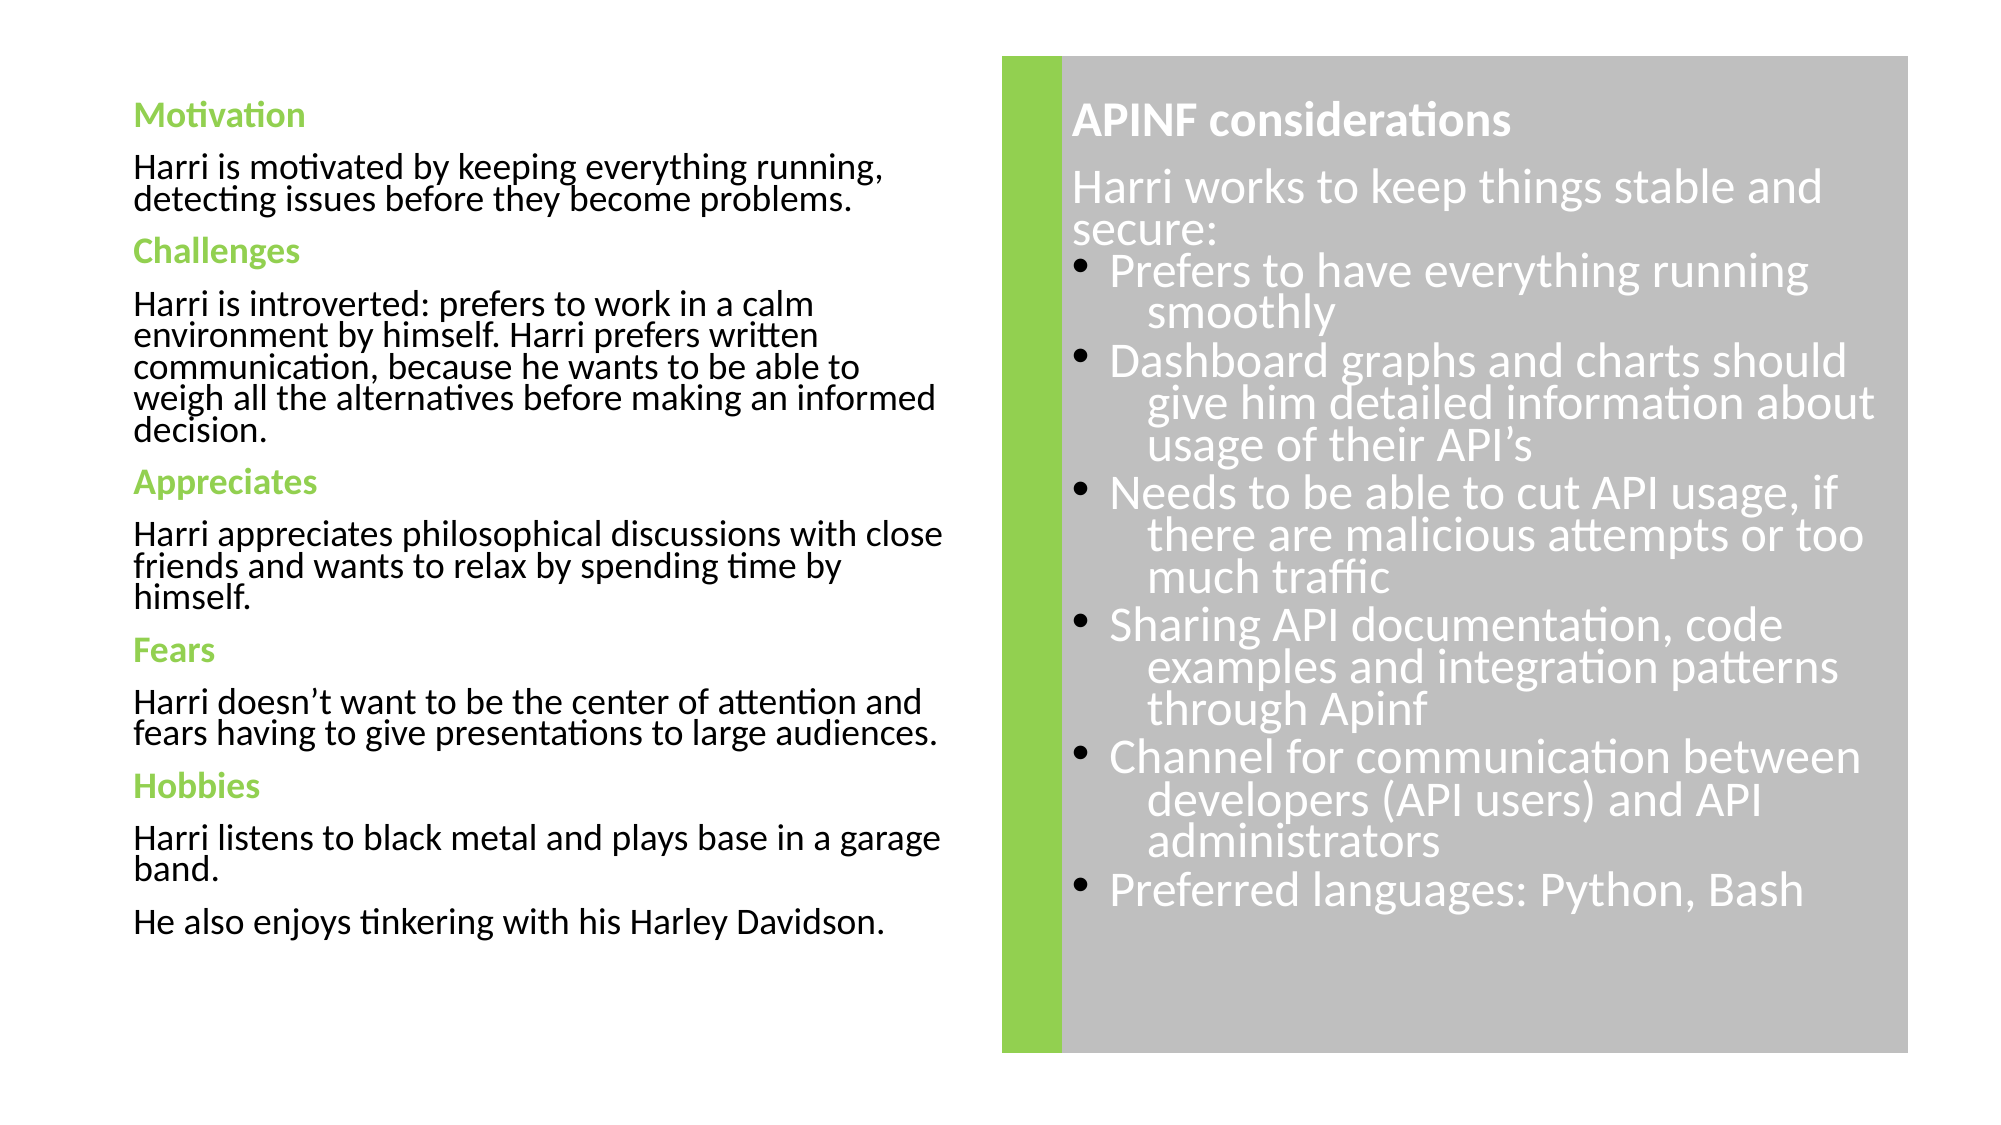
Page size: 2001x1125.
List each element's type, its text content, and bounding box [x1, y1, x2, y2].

text_box [1003, 57, 1907, 1052]
list APINF considerations Harri works to keep things stable and secure: Prefers to have everything running smoothly Dashboard graphs and charts should give him detailed information about usage of their API’s Needs to be able to cut API usage, if there are malicious attempts or too much traffic Sharing API documentation, code examples and integration patterns through Apinf Channel for communication between developers (API users) and API administrators Preferred languages: Python, Bash [1056, 95, 1907, 1053]
list Motivation Harri is motivated by keeping everything running, detecting issues before they become problems. Challenges Harri is introverted: prefers to work in a calm environment by himself. Harri prefers written communication, because he wants to be able to weigh all the alternatives before making an informed decision. Appreciates Harri appreciates philosophical discussions with close friends and wants to relax by spending time by himself. Fears Harri doesn’t want to be the center of attention and fears having to give presentations to large audiences. Hobbies Harri listens to black metal and plays base in a garage band. He also enjoys tinkering with his Harley Davidson. [118, 95, 969, 1082]
